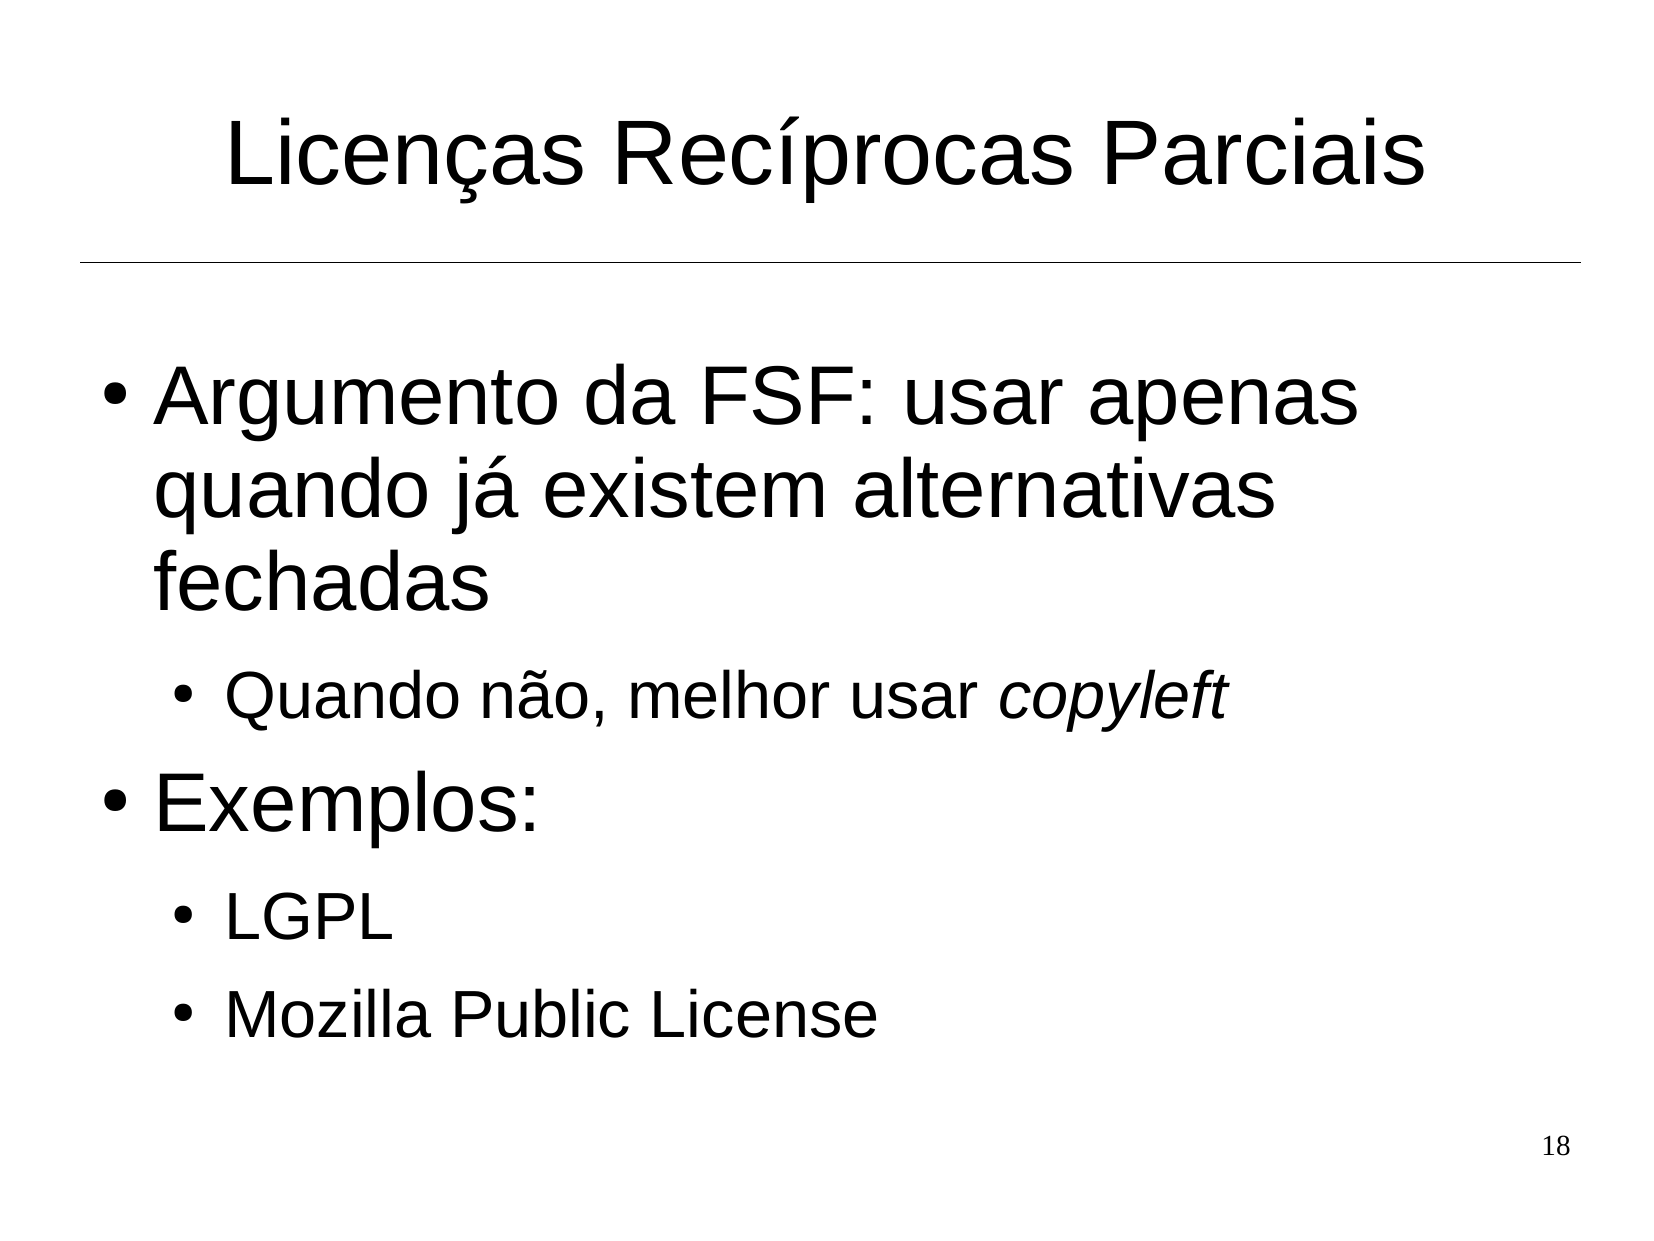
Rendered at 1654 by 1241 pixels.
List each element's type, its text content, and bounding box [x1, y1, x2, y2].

title Licenças Recíprocas Parciais [82, 56, 1571, 250]
list Argumento da FSF: usar apenas quando já existem alternativas fechadas Quando não, melhor usar copyleft Exemplos: LGPL Mozilla Public License [82, 349, 1571, 1095]
